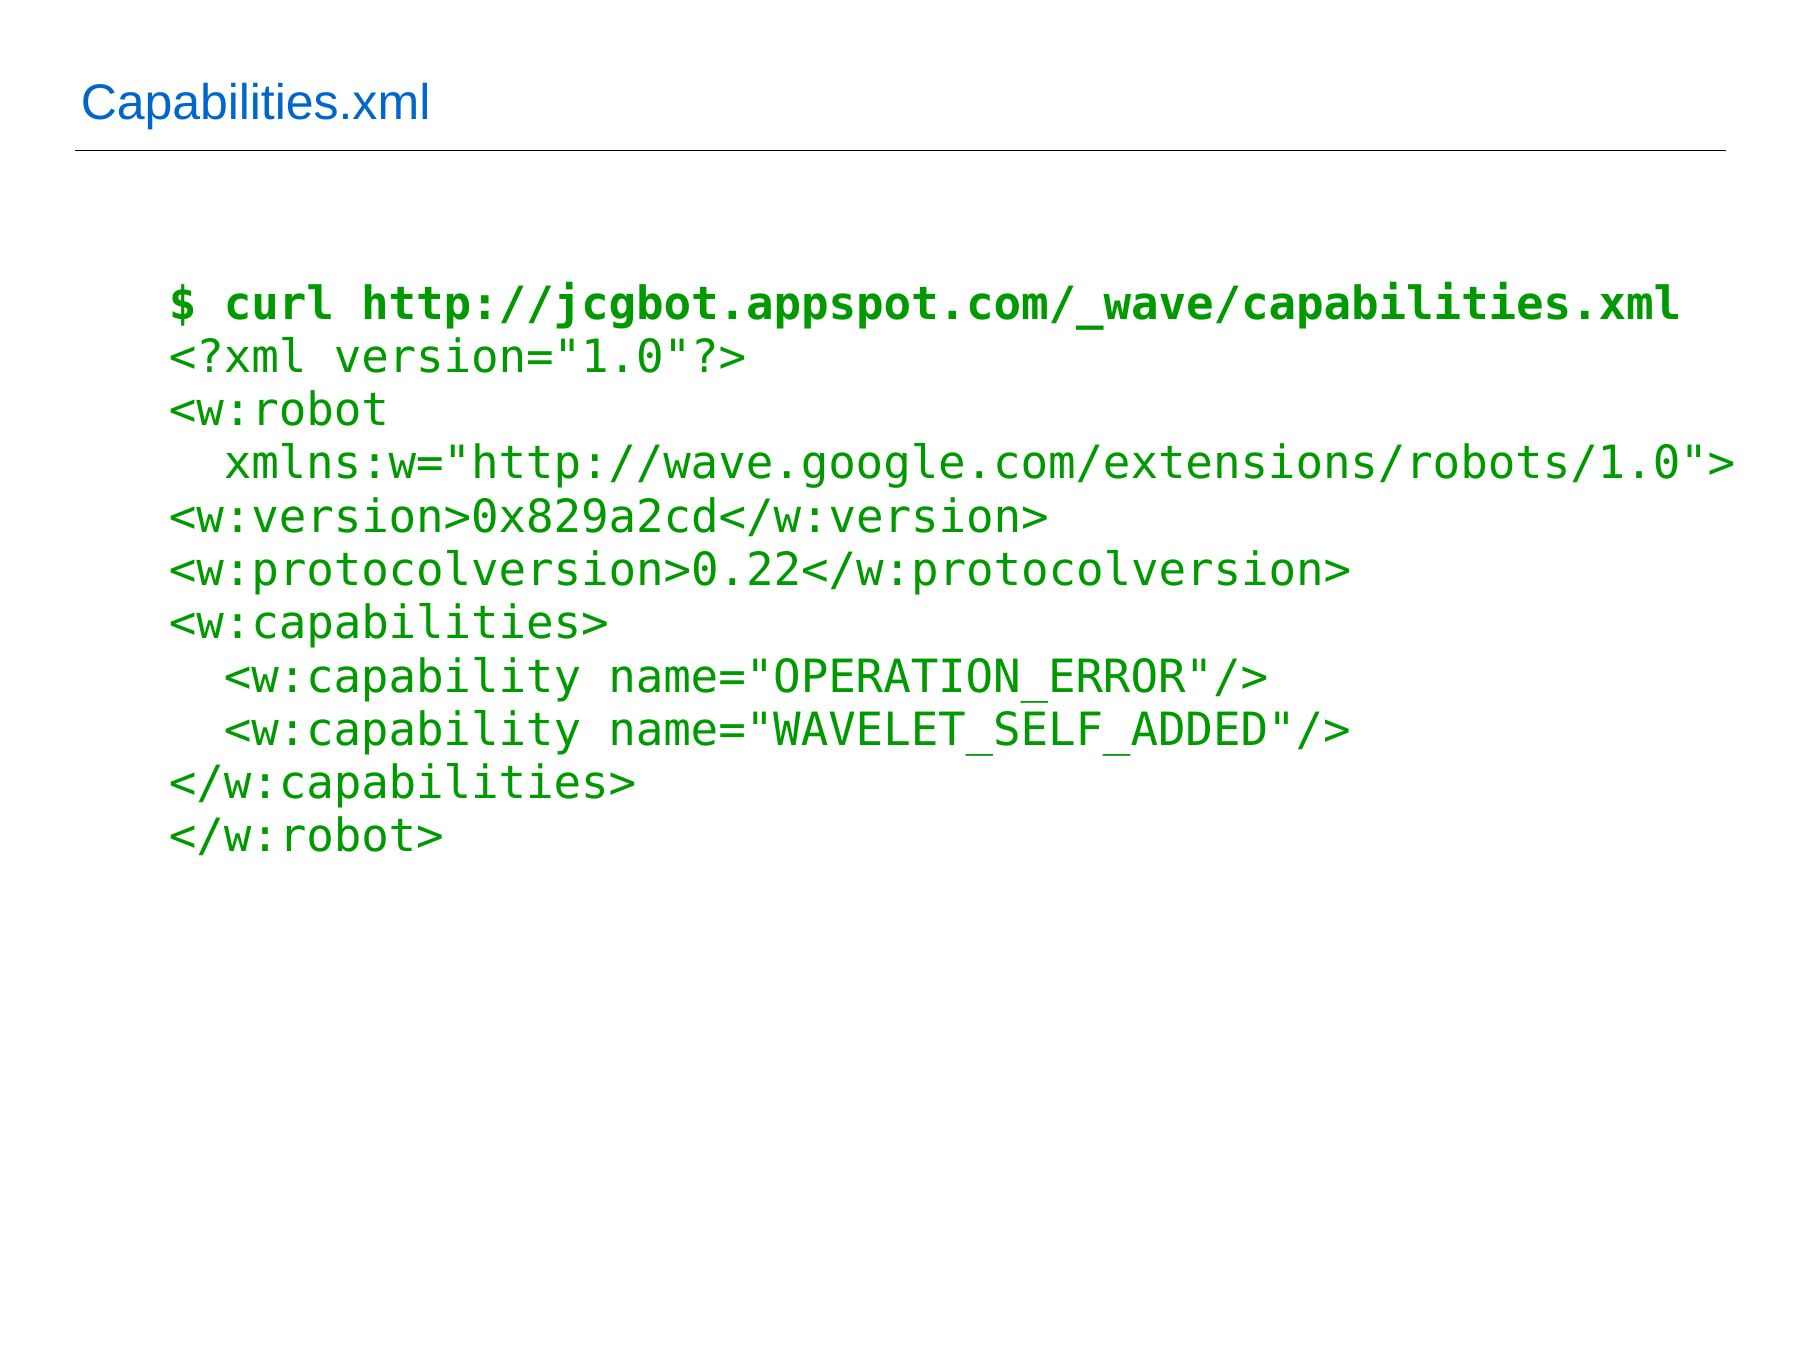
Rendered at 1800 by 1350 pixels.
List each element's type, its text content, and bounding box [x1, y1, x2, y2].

title Capabilities.xml [80, 59, 1701, 150]
text_box $ curl http://jcgbot.appspot.com/_wave/capabilities.xml <?xml version="1.0"?> <w:robot xmlns:w="http://wave.google.com/extensions/robots/1.0"> <w:version>0x829a2cd</w:version> <w:protocolversion>0.22</w:protocolversion> <w:capabilities> <w:capability name="OPERATION_ERROR"/> <w:capability name="WAVELET_SELF_ADDED"/> </w:capabilities> </w:robot> [153, 269, 1800, 871]
